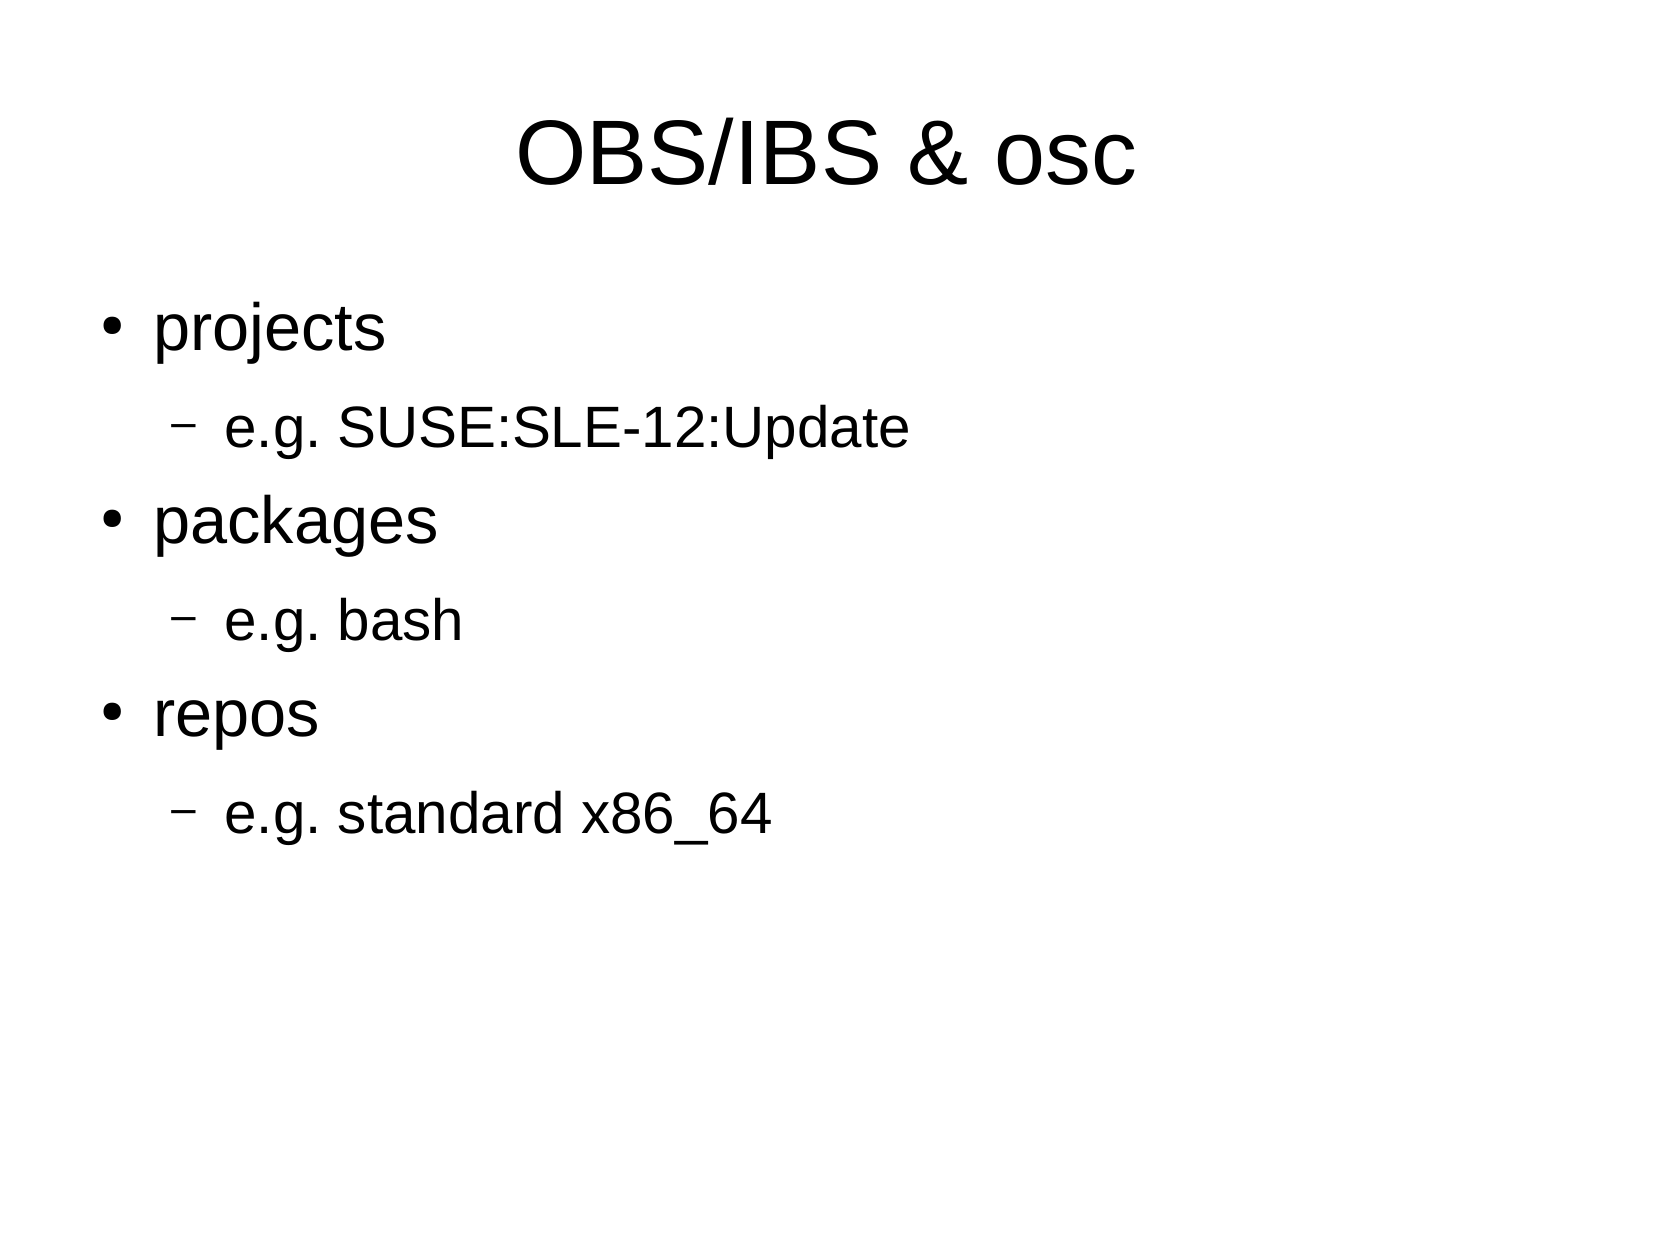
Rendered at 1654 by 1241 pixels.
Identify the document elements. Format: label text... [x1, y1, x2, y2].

list projects e.g. SUSE:SLE-12:Update packages e.g. bash repos e.g. standard x86_64 [82, 290, 1571, 1010]
title OBS/IBS & osc [82, 49, 1571, 257]
